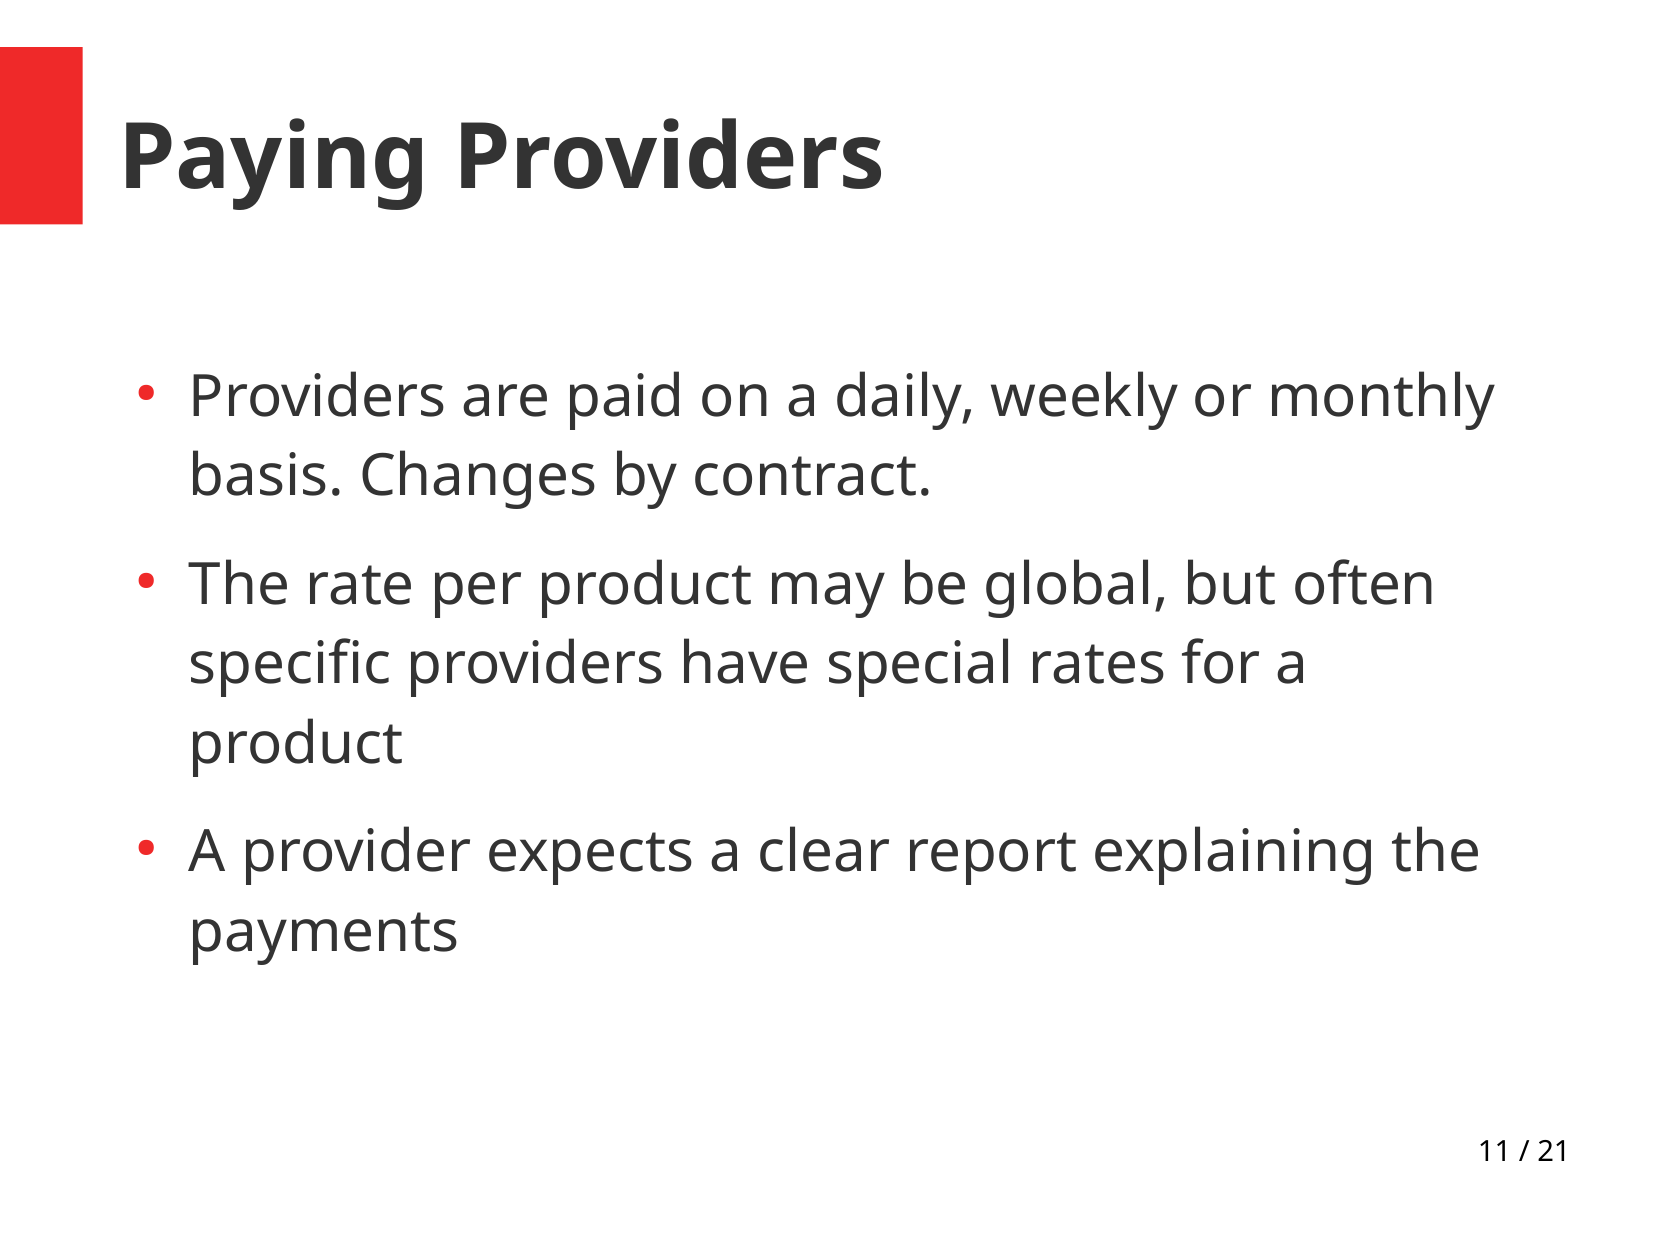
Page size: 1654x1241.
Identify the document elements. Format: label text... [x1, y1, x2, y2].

list Providers are paid on a daily, weekly or monthly basis. Changes by contract. The rate per product may be global, but often specific providers have special rates for a product A provider expects a clear report explaining the payments [118, 354, 1536, 1074]
title Paying Providers [118, 49, 1571, 257]
